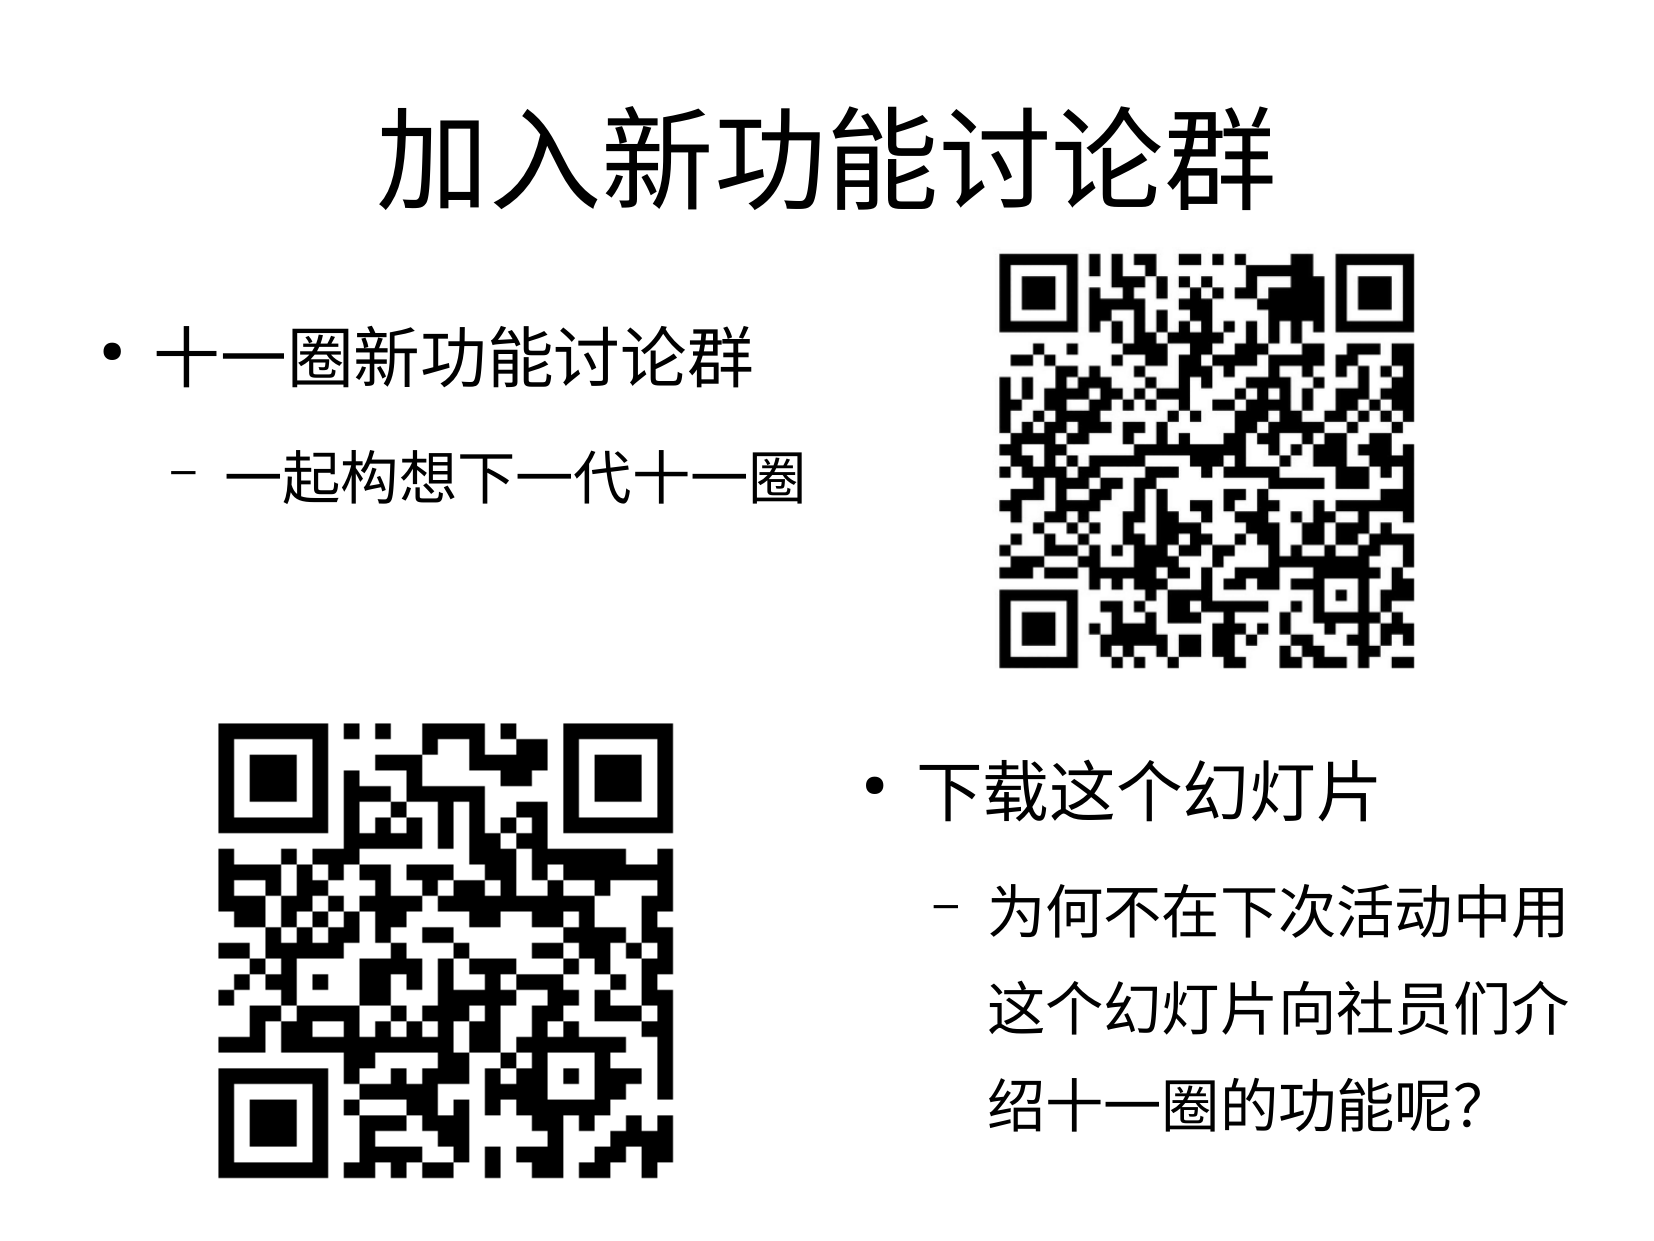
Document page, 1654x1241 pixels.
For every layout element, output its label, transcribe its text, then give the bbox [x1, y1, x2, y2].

list 十一圈新功能讨论群 一起构想下一代十一圈 [82, 290, 809, 745]
picture [156, 661, 736, 1241]
list 下载这个幻灯片 为何不在下次活动中用这个幻灯片向社员们介绍十一圈的功能呢？ [845, 724, 1572, 1193]
title 加入新功能讨论群 [82, 49, 1571, 257]
picture [986, 236, 1431, 686]
